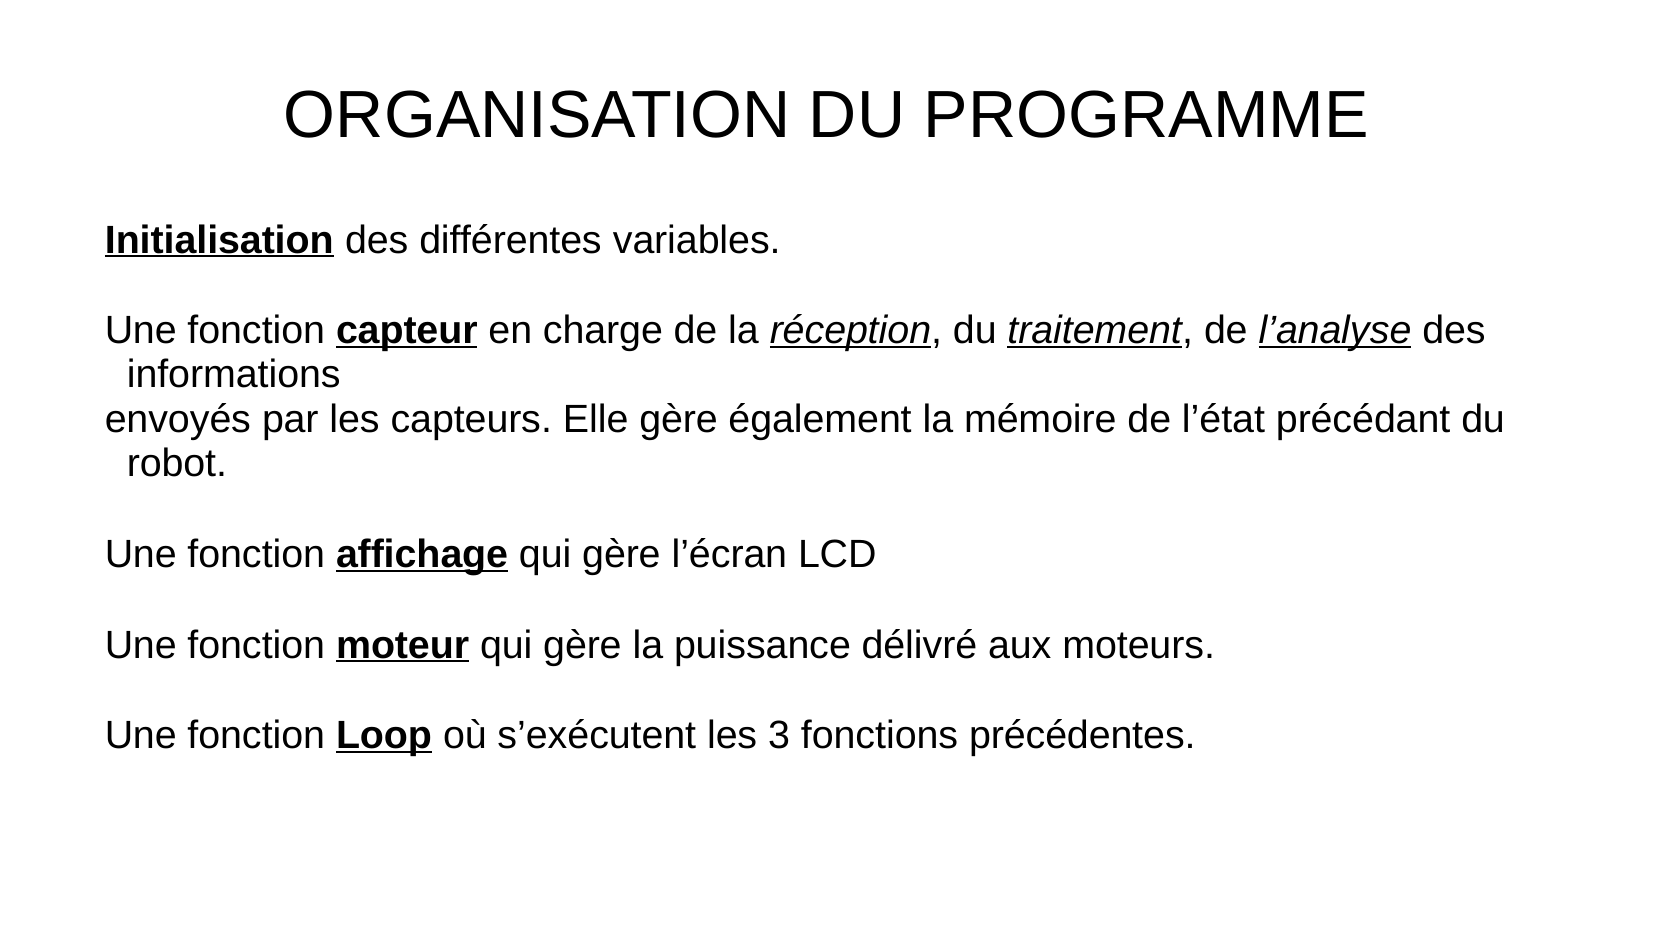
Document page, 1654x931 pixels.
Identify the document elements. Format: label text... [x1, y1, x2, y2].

title ORGANISATION DU PROGRAMME [82, 37, 1571, 193]
list Initialisation des différentes variables. Une fonction capteur en charge de la réception, du traitement, de l’analyse des informations envoyés par les capteurs. Elle gère également la mémoire de l’état précédant du robot. Une fonction affichage qui gère l’écran LCD Une fonction moteur qui gère la puissance délivré aux moteurs. Une fonction Loop où s’exécutent les 3 fonctions précédentes. [82, 217, 1571, 758]
